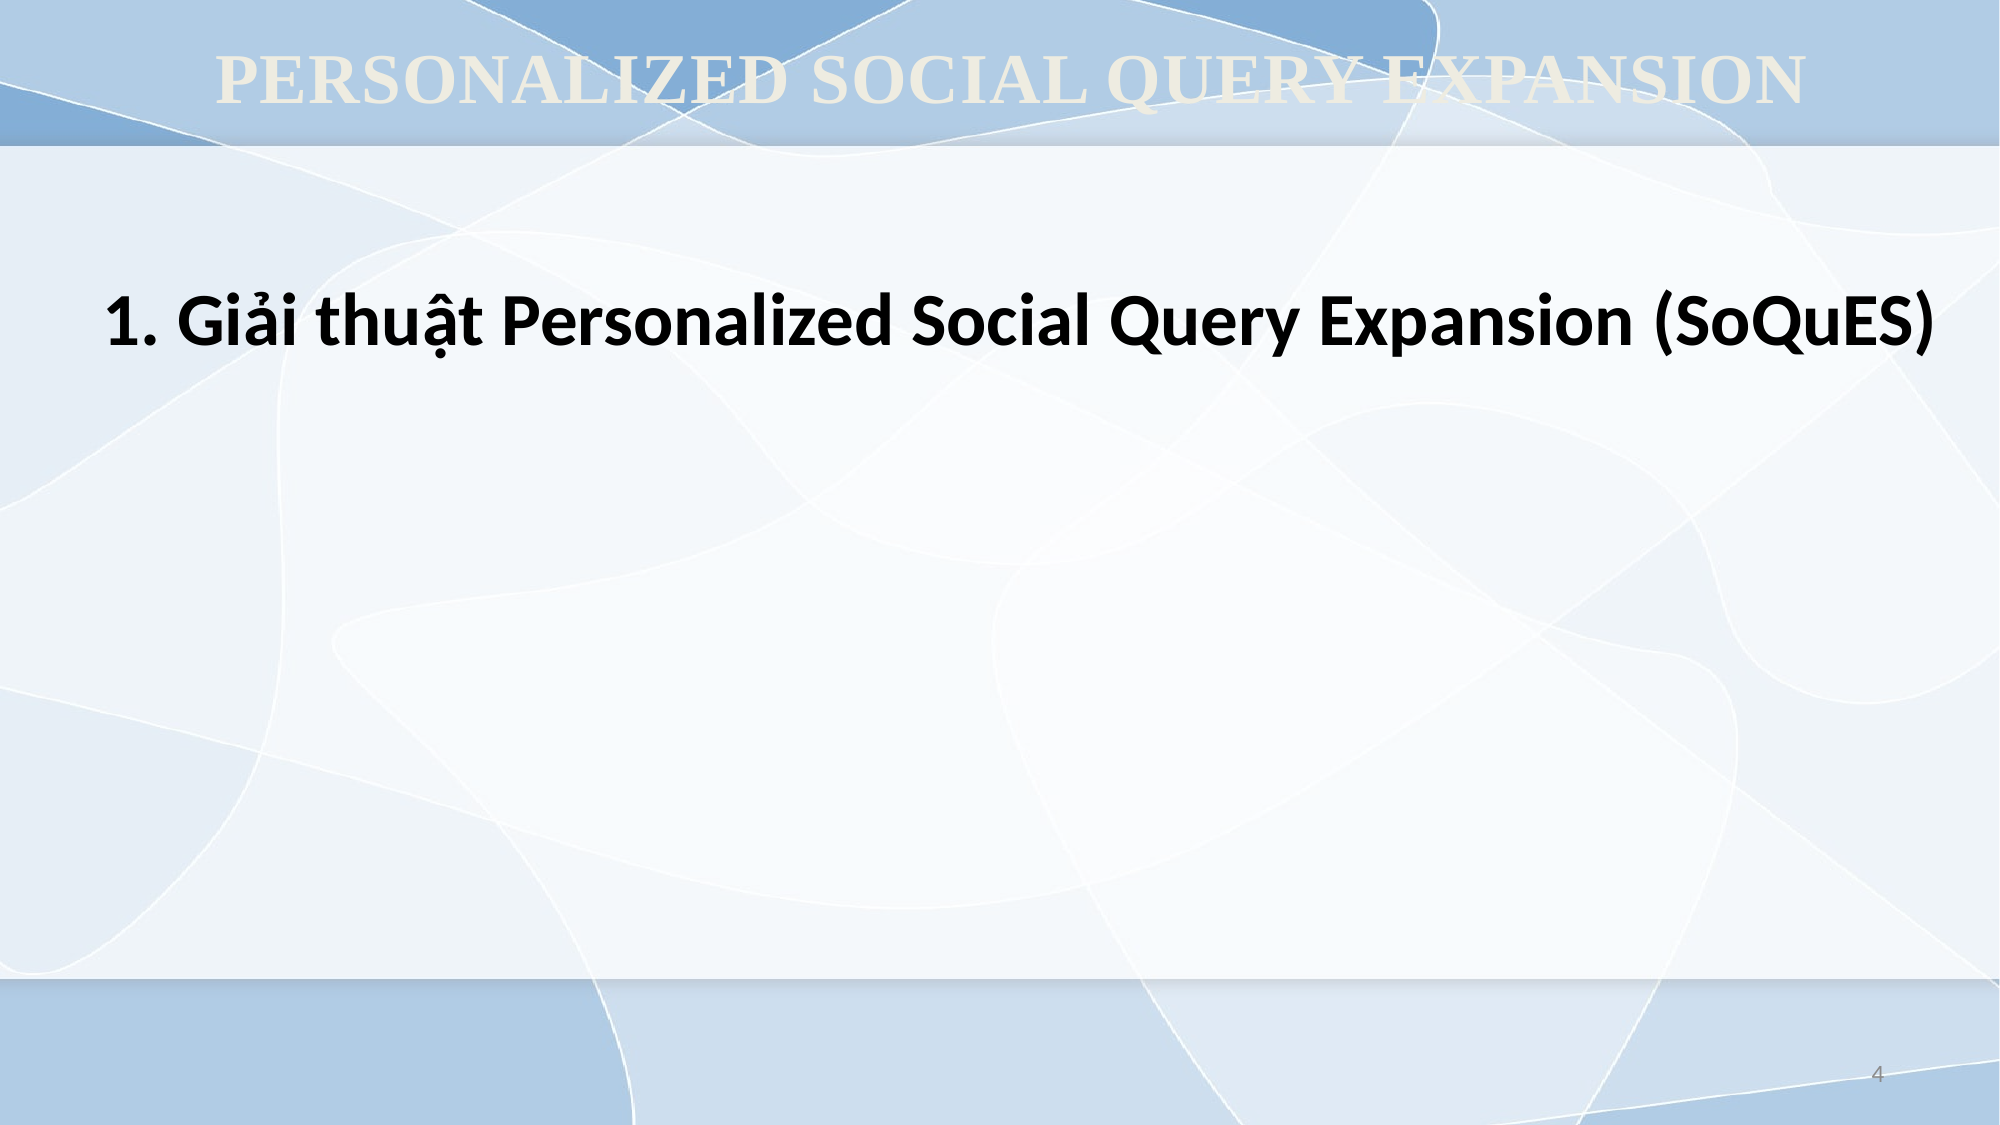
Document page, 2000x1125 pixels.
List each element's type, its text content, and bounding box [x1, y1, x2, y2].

list 1. Giải thuật Personalized Social Query Expansion (SoQuES) [12, 262, 1988, 925]
slide_number <number> [1432, 1042, 1900, 1103]
title PERSONALIZED SOCIAL QUERY EXPANSION [24, 0, 2000, 150]
